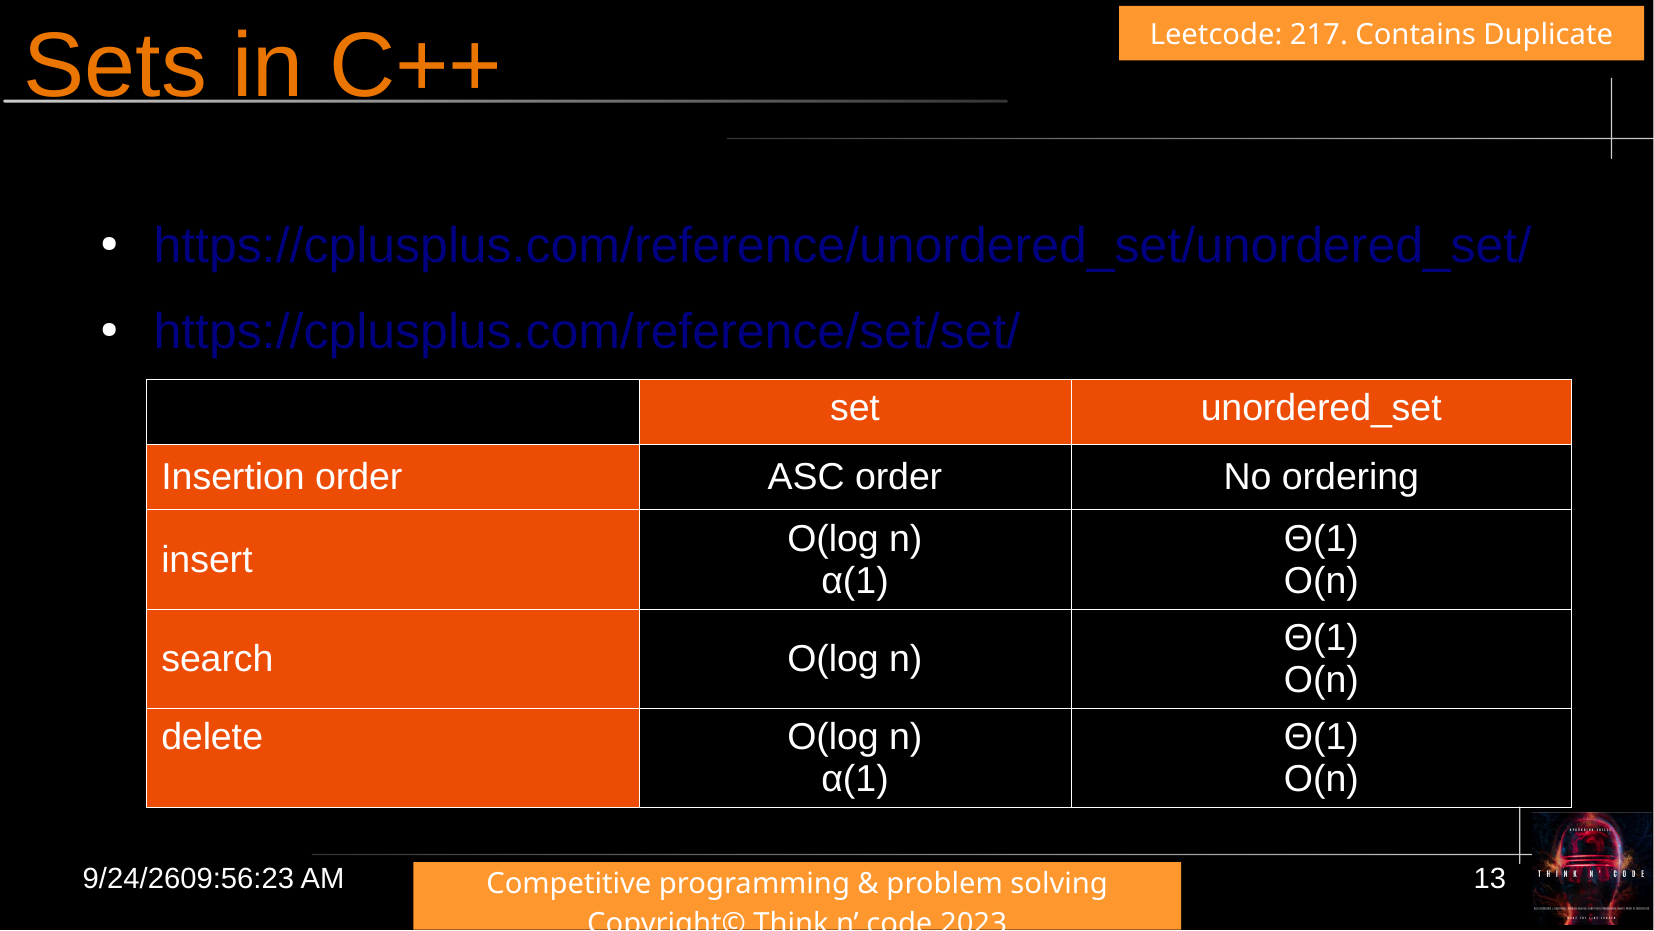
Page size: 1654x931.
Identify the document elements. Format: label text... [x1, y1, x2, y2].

table_cell delete [147, 709, 639, 807]
table_cell ASC order [640, 445, 1071, 509]
table_cell Θ(1) O(n) [1072, 709, 1571, 807]
title Sets in C++ [23, 11, 1589, 119]
table_cell Θ(1) O(n) [1072, 610, 1571, 708]
table_cell Insertion order [147, 445, 639, 509]
table_cell O(log n) [640, 610, 1071, 708]
list https://cplusplus.com/reference/unordered_set/unordered_set/ https://cplusplus.com/reference/set/set/ [82, 217, 1571, 376]
table_header set [640, 380, 1071, 444]
table_header [147, 380, 639, 444]
table_cell O(log n) α(1) [640, 709, 1071, 807]
table_cell insert [147, 510, 639, 609]
table_cell O(log n) α(1) [640, 510, 1071, 609]
table_cell Θ(1) O(n) [1072, 510, 1571, 609]
table_cell search [147, 610, 639, 708]
picture [1532, 812, 1652, 925]
table_cell No ordering [1072, 445, 1571, 509]
table_header unordered_set [1072, 380, 1571, 444]
